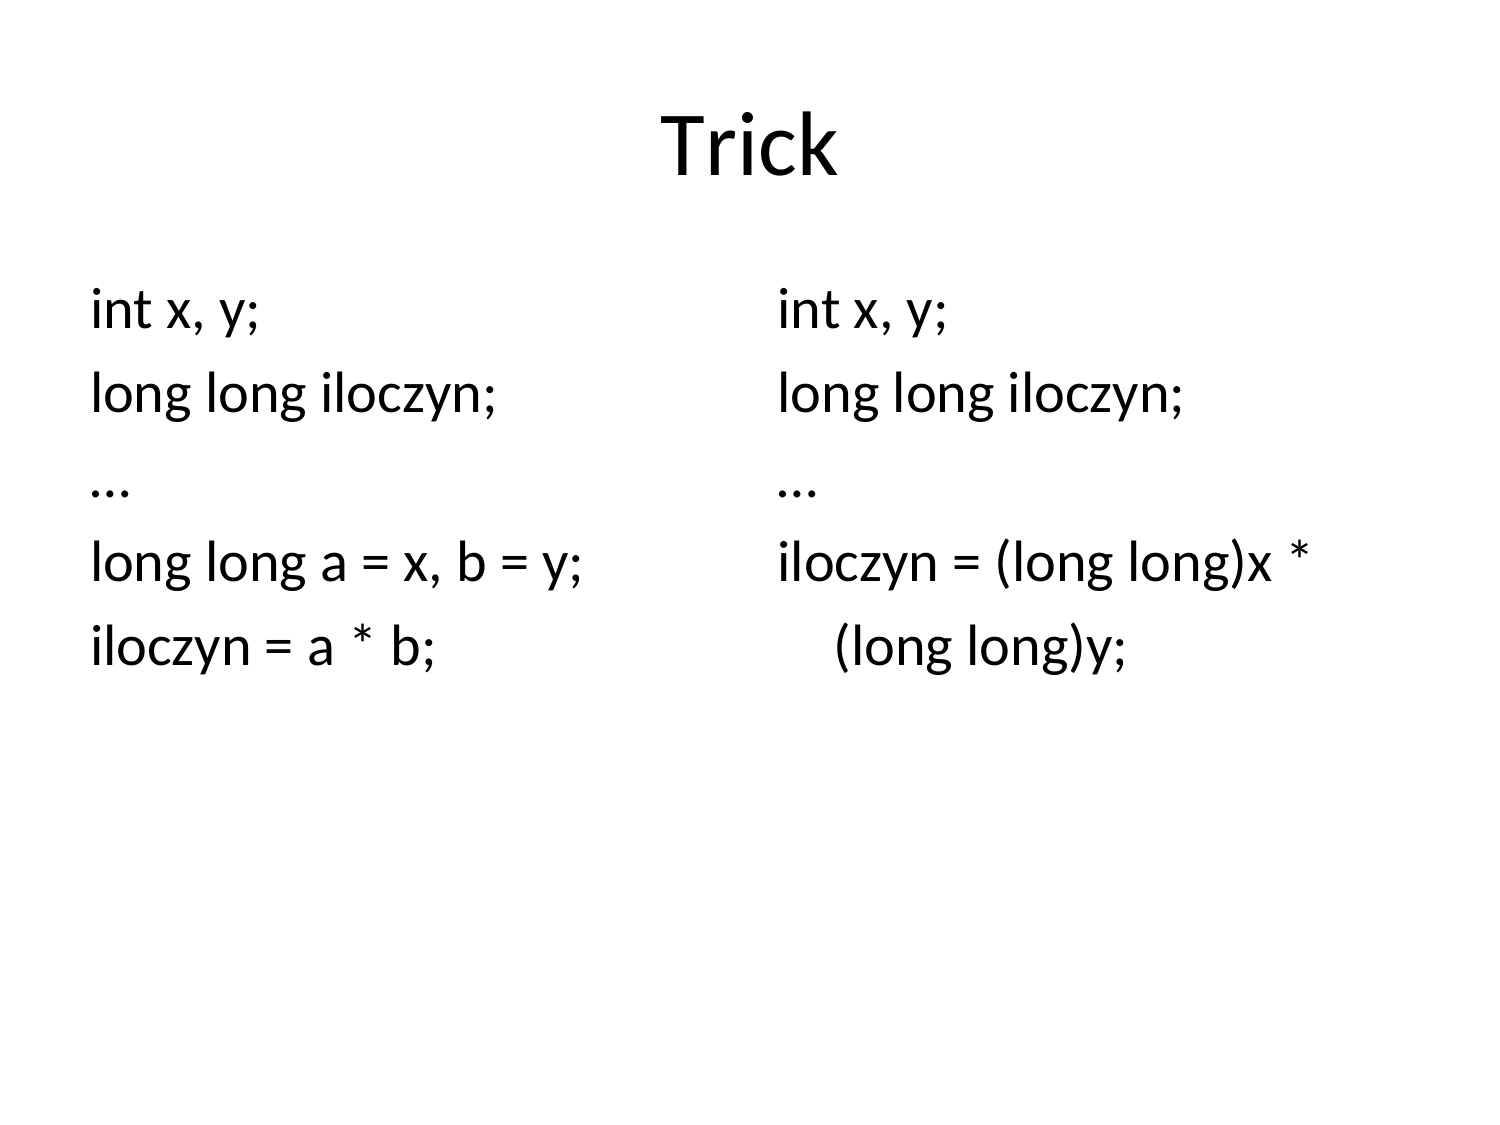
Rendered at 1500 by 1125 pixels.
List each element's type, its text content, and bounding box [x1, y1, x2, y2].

list int x, y; long long iloczyn; … long long a = x, b = y; iloczyn = a * b; [75, 262, 738, 1005]
title Trick [75, 45, 1426, 233]
list int x, y; long long iloczyn; … iloczyn = (long long)x * (long long)y; [762, 262, 1426, 1005]
